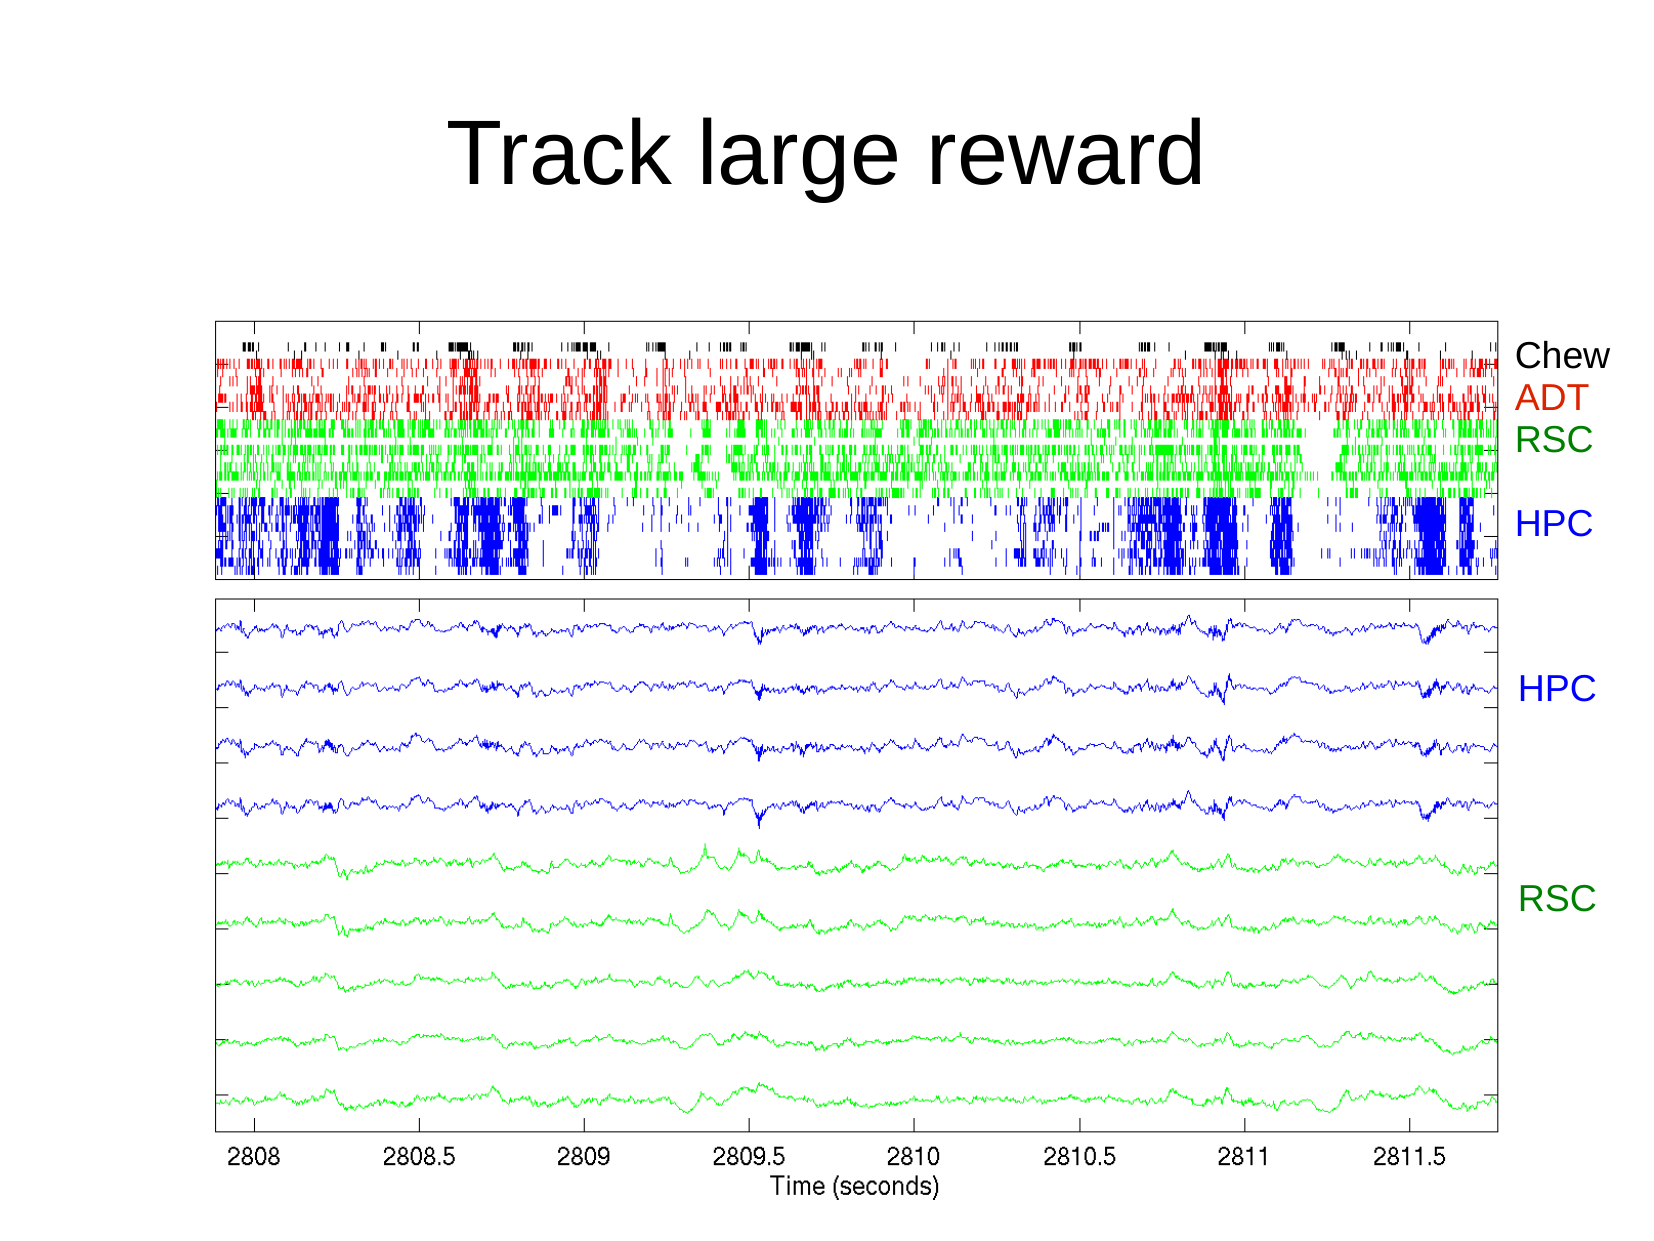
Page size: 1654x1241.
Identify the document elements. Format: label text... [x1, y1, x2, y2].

picture [0, 246, 1654, 1241]
text_box Chew ADT RSC HPC [1500, 327, 1626, 552]
title Track large reward [82, 49, 1571, 257]
text_box HPC RSC [1503, 660, 1612, 1137]
